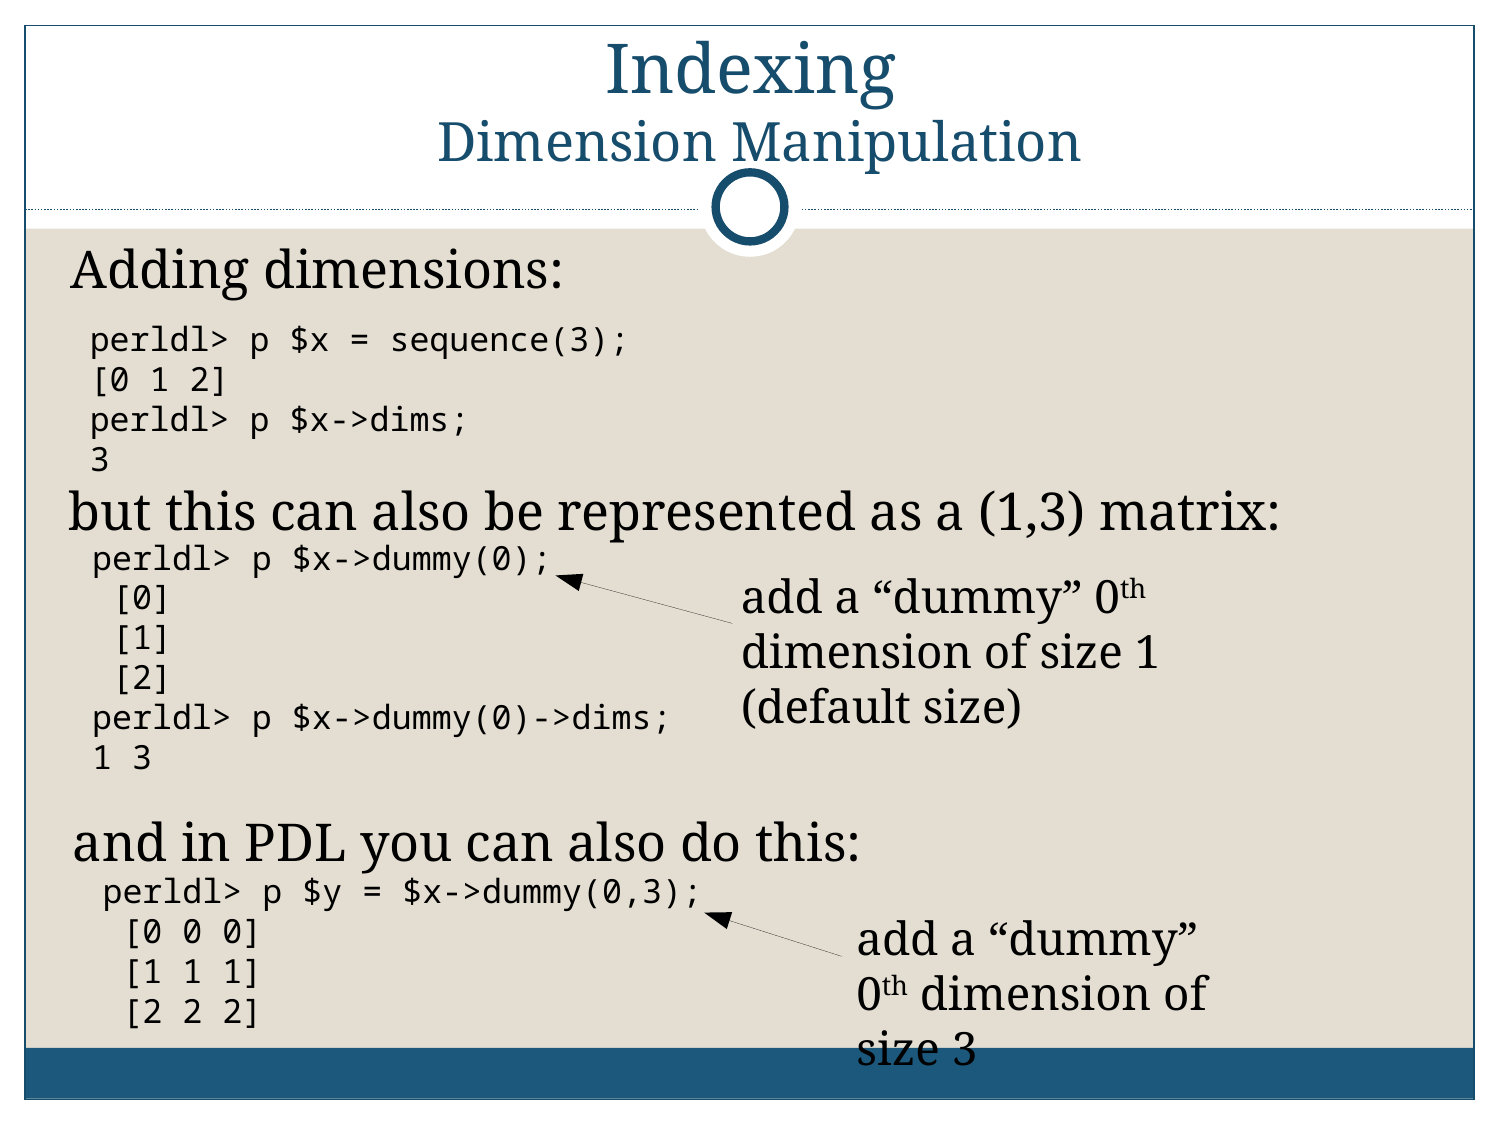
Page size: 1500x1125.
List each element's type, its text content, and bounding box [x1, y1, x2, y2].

text_box add a “dummy” 0th dimension of size 1 (default size) [767, 560, 1350, 686]
text_box and in PDL you can also do this: [58, 801, 1104, 880]
list [767, 701, 775, 721]
text_box perldl> p $x->dummy(0); [0] [1] [2] perldl> p $x->dummy(0)->dims; 1 3 [77, 529, 767, 784]
text_box Adding dimensions: [37, 229, 971, 307]
title Indexing Dimension Manipulation [59, 17, 1460, 180]
text_box but this can also be represented as a (1,3) matrix: [35, 470, 1455, 549]
text_box perldl> p $y = $x->dummy(0,3); [0 0 0] [1 1 1] [2 2 2] [87, 862, 773, 1038]
list [773, 935, 841, 1013]
list [37, 270, 1463, 1013]
text_box add a “dummy” 0th dimension of size 3 [841, 902, 1253, 1027]
text_box perldl> p $x = sequence(3); [0 1 2] perldl> p $x->dims; 3 [75, 311, 823, 470]
